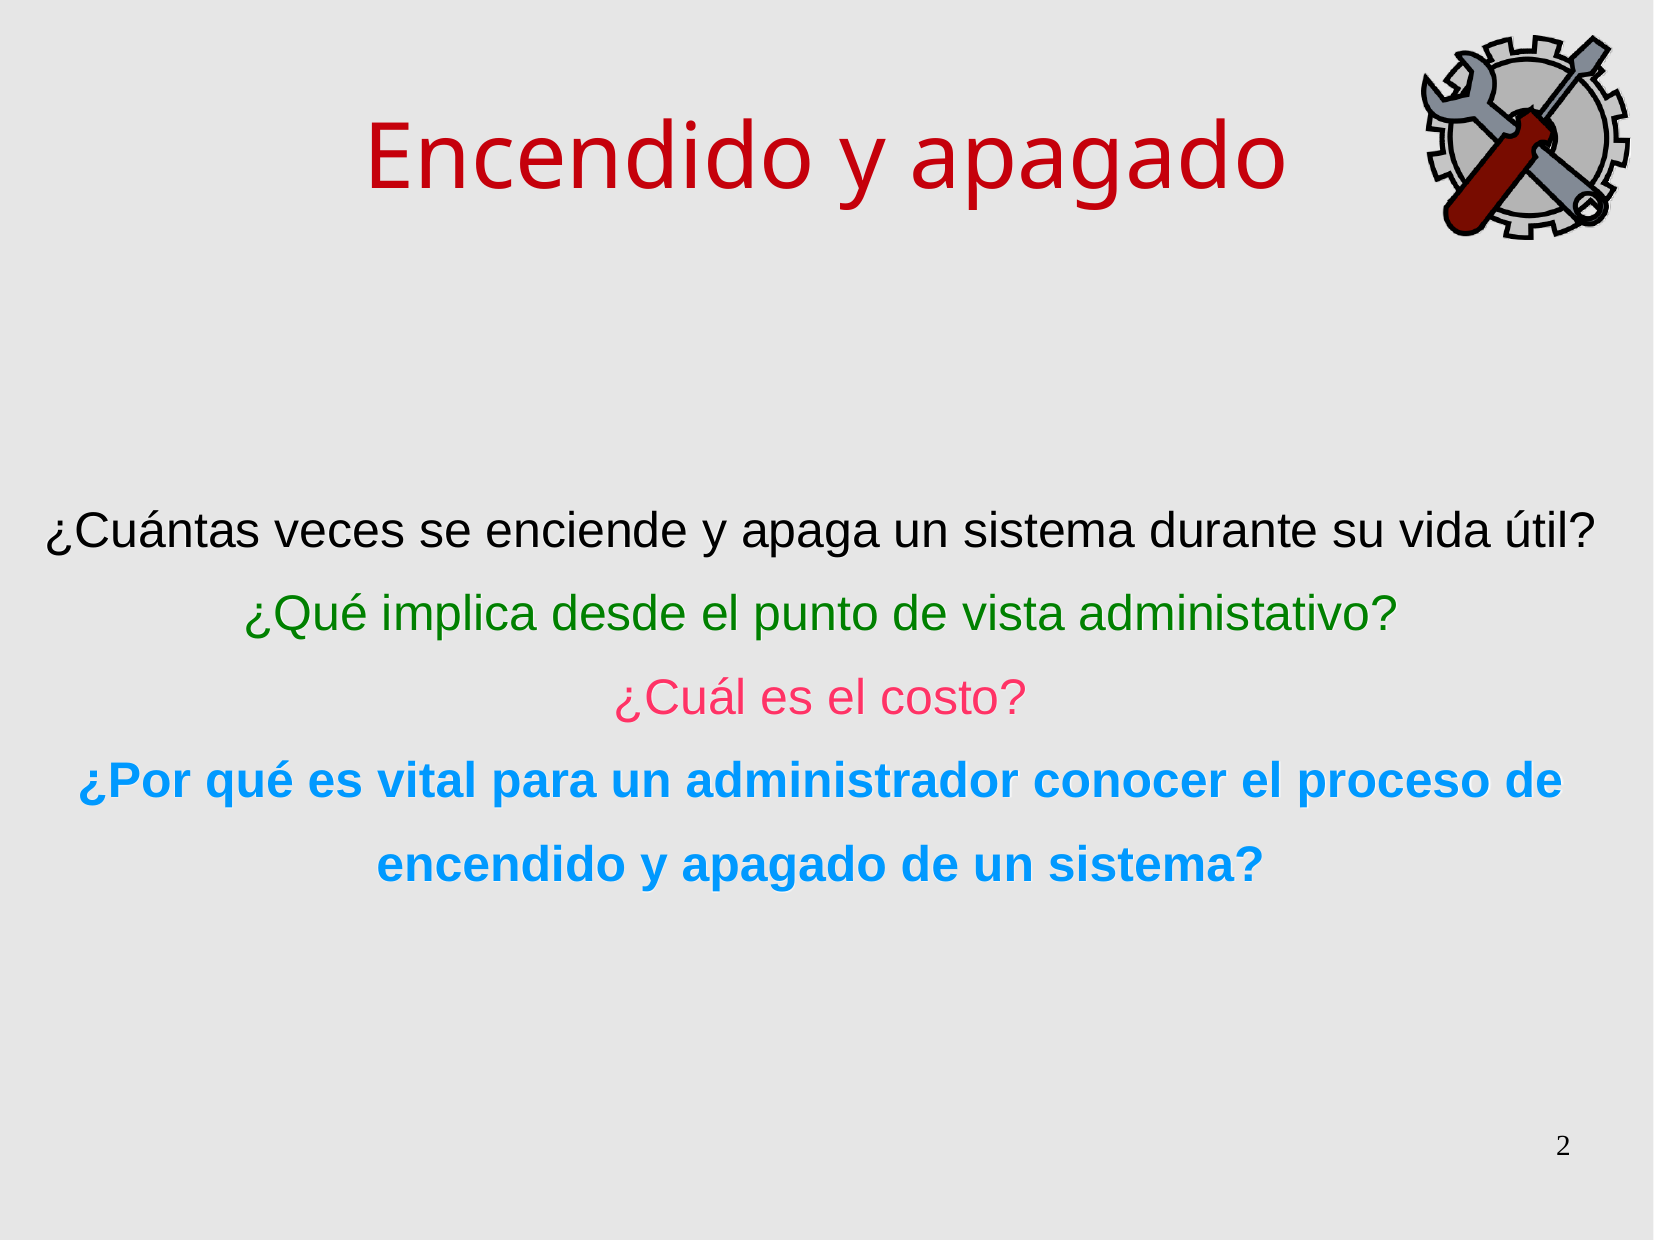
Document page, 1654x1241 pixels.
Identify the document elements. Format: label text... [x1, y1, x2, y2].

text_box ¿Cuántas veces se enciende y apaga un sistema durante su vida útil? ¿Qué implica desde el punto de vista administativo? ¿Cuál es el costo? ¿Por qué es vital para un administrador conocer el proceso de encendido y apagado de un sistema? [29, 466, 1625, 998]
picture [1421, 35, 1630, 240]
title Encendido y apagado [82, 49, 1571, 257]
